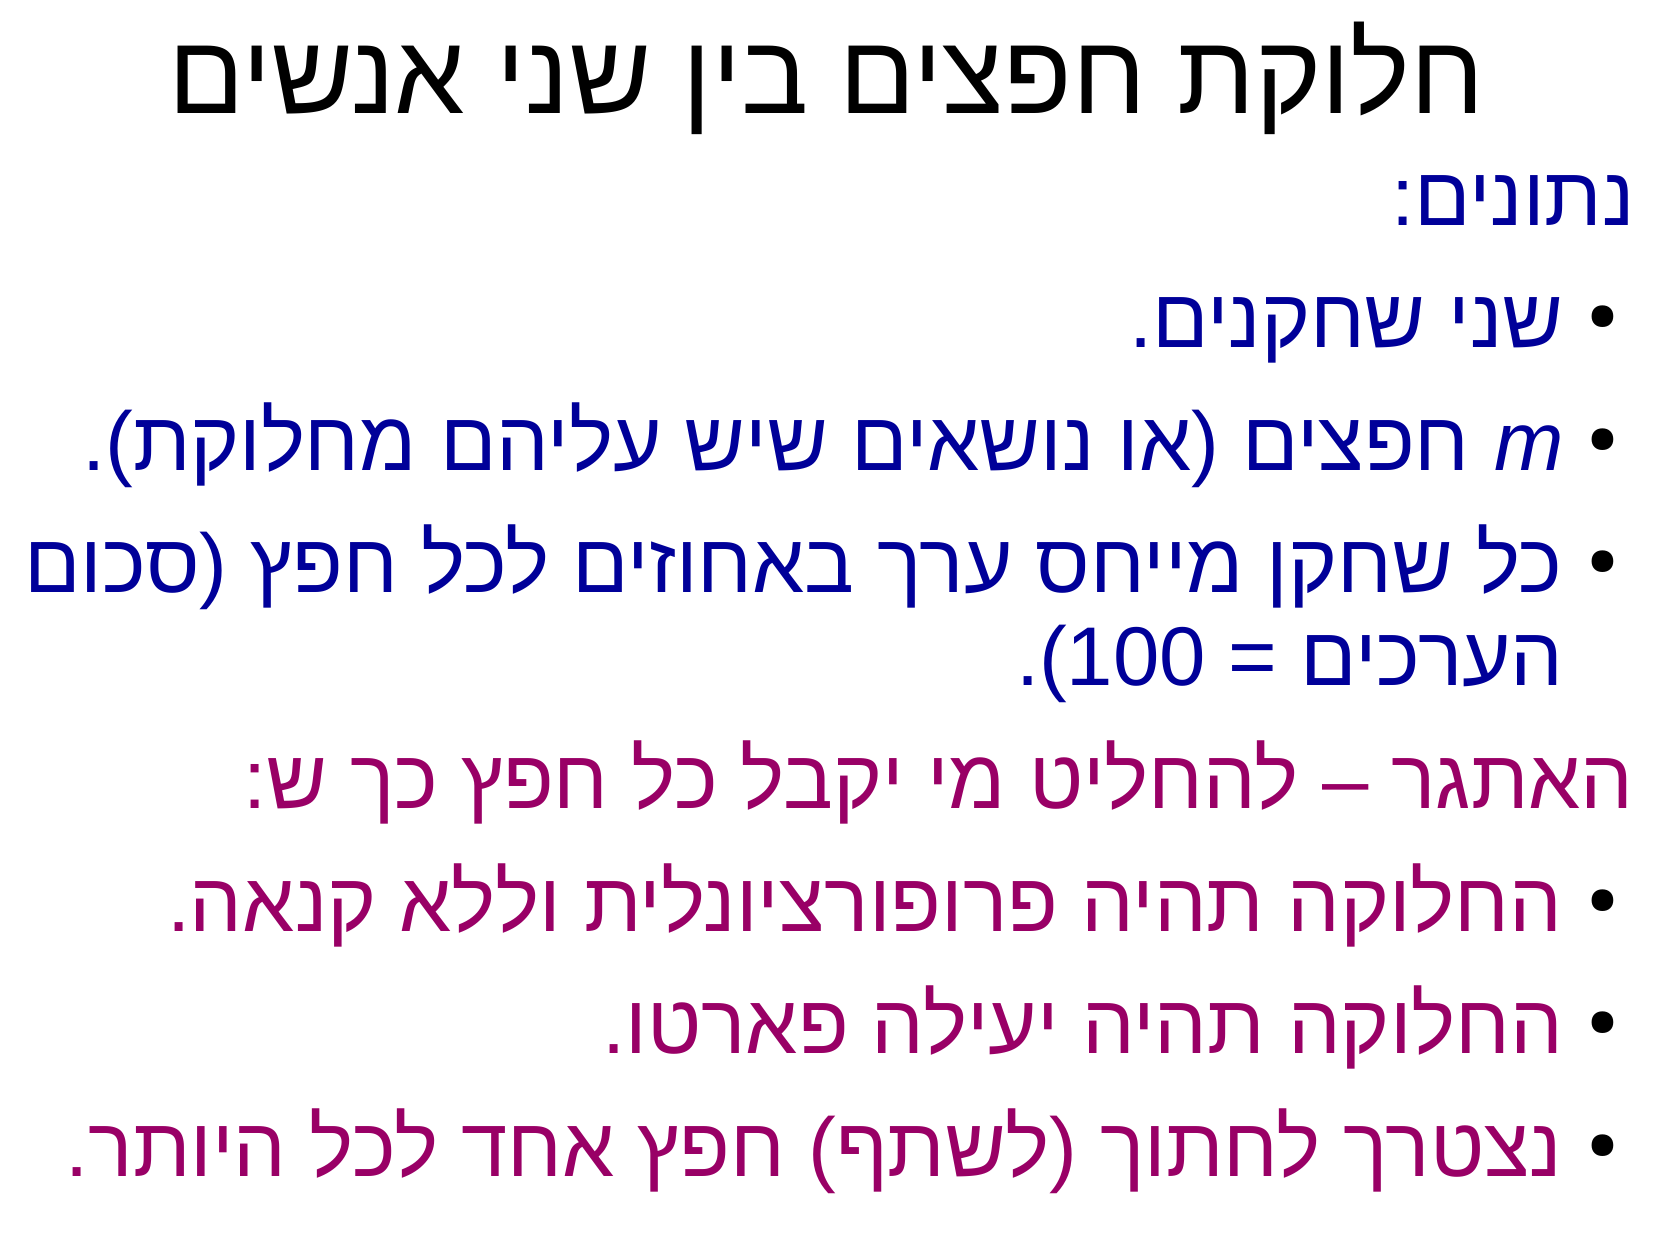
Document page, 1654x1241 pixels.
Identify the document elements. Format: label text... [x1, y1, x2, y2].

list נתונים: שני שחקנים. m חפצים (או נושאים שיש עליהם מחלוקת). כל שחקן מייחס ערך באחוזים לכל חפץ (סכום הערכים = 100). האתגר – להחליט מי יקבל כל חפץ כך ש: החלוקה תהיה פרופורציונלית וללא קנאה. החלוקה תהיה יעילה פארטו. נצטרך לחתוך (לשתף) חפץ אחד לכל היותר. [15, 150, 1636, 1216]
title חלוקת חפצים בין שני אנשים [0, 0, 1654, 151]
